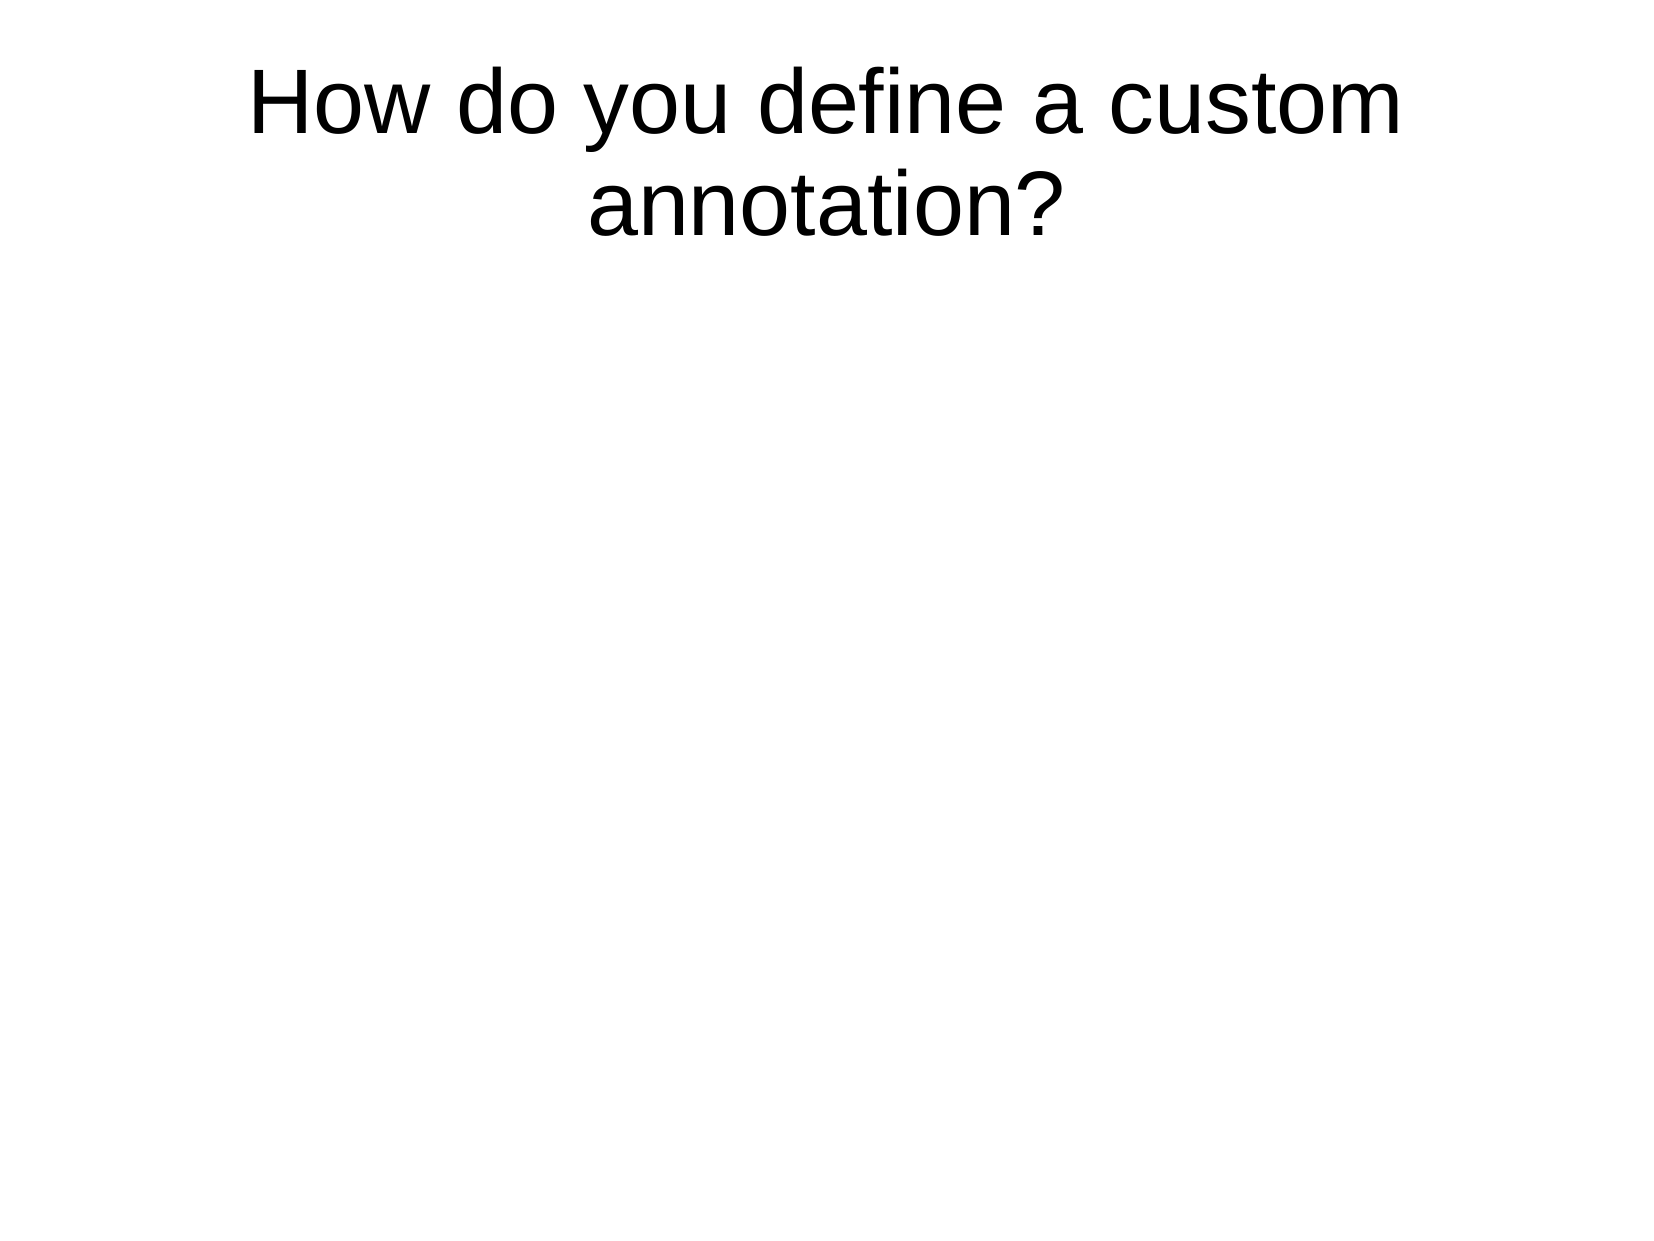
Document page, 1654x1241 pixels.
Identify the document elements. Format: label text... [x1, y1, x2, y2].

title How do you define a custom annotation? [82, 49, 1571, 257]
